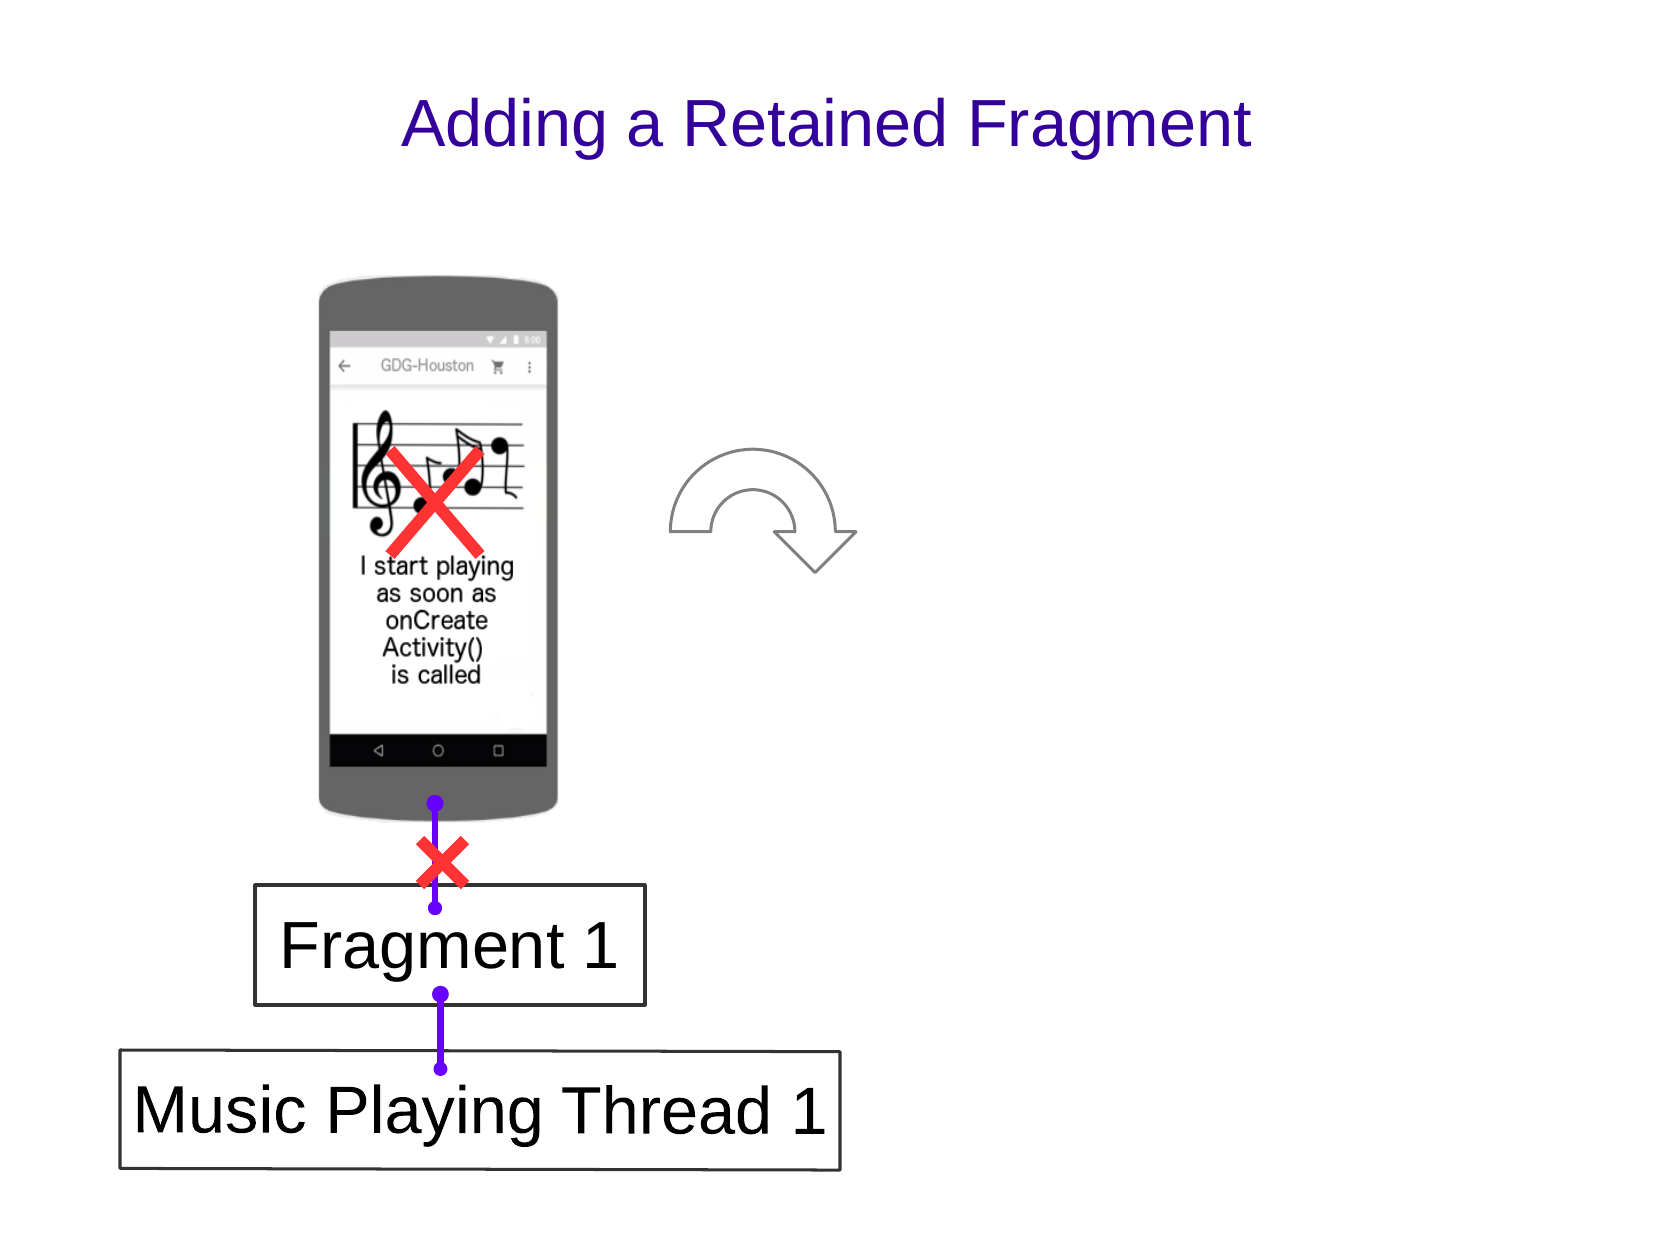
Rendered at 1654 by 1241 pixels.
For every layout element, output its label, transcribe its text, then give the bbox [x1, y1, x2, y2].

text_box Fragment 1 [255, 885, 646, 1006]
text_box Music Playing Thread 1 [120, 1050, 841, 1171]
title Adding a Retained Fragment [82, 27, 1572, 220]
picture [264, 243, 616, 856]
